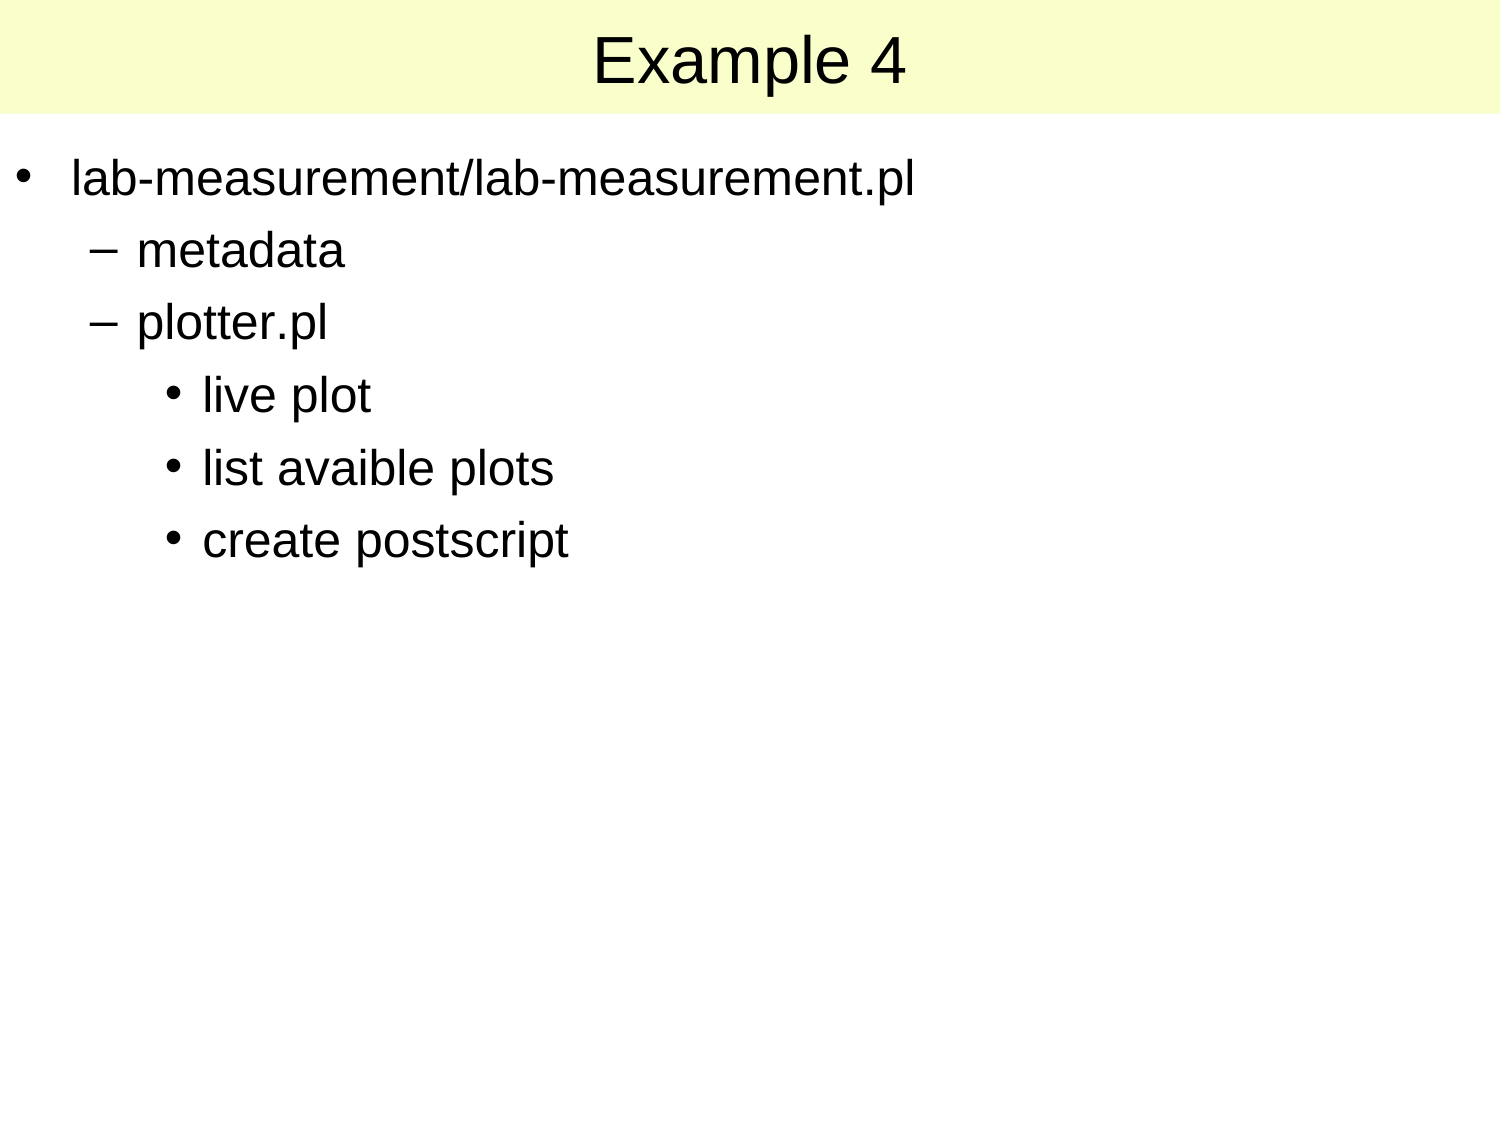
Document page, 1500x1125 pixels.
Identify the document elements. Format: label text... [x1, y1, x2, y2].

list lab-measurement/lab-measurement.pl metadata plotter.pl live plot list avaible plots create postscript [0, 137, 1500, 1125]
title Example 4 [0, 0, 1500, 114]
